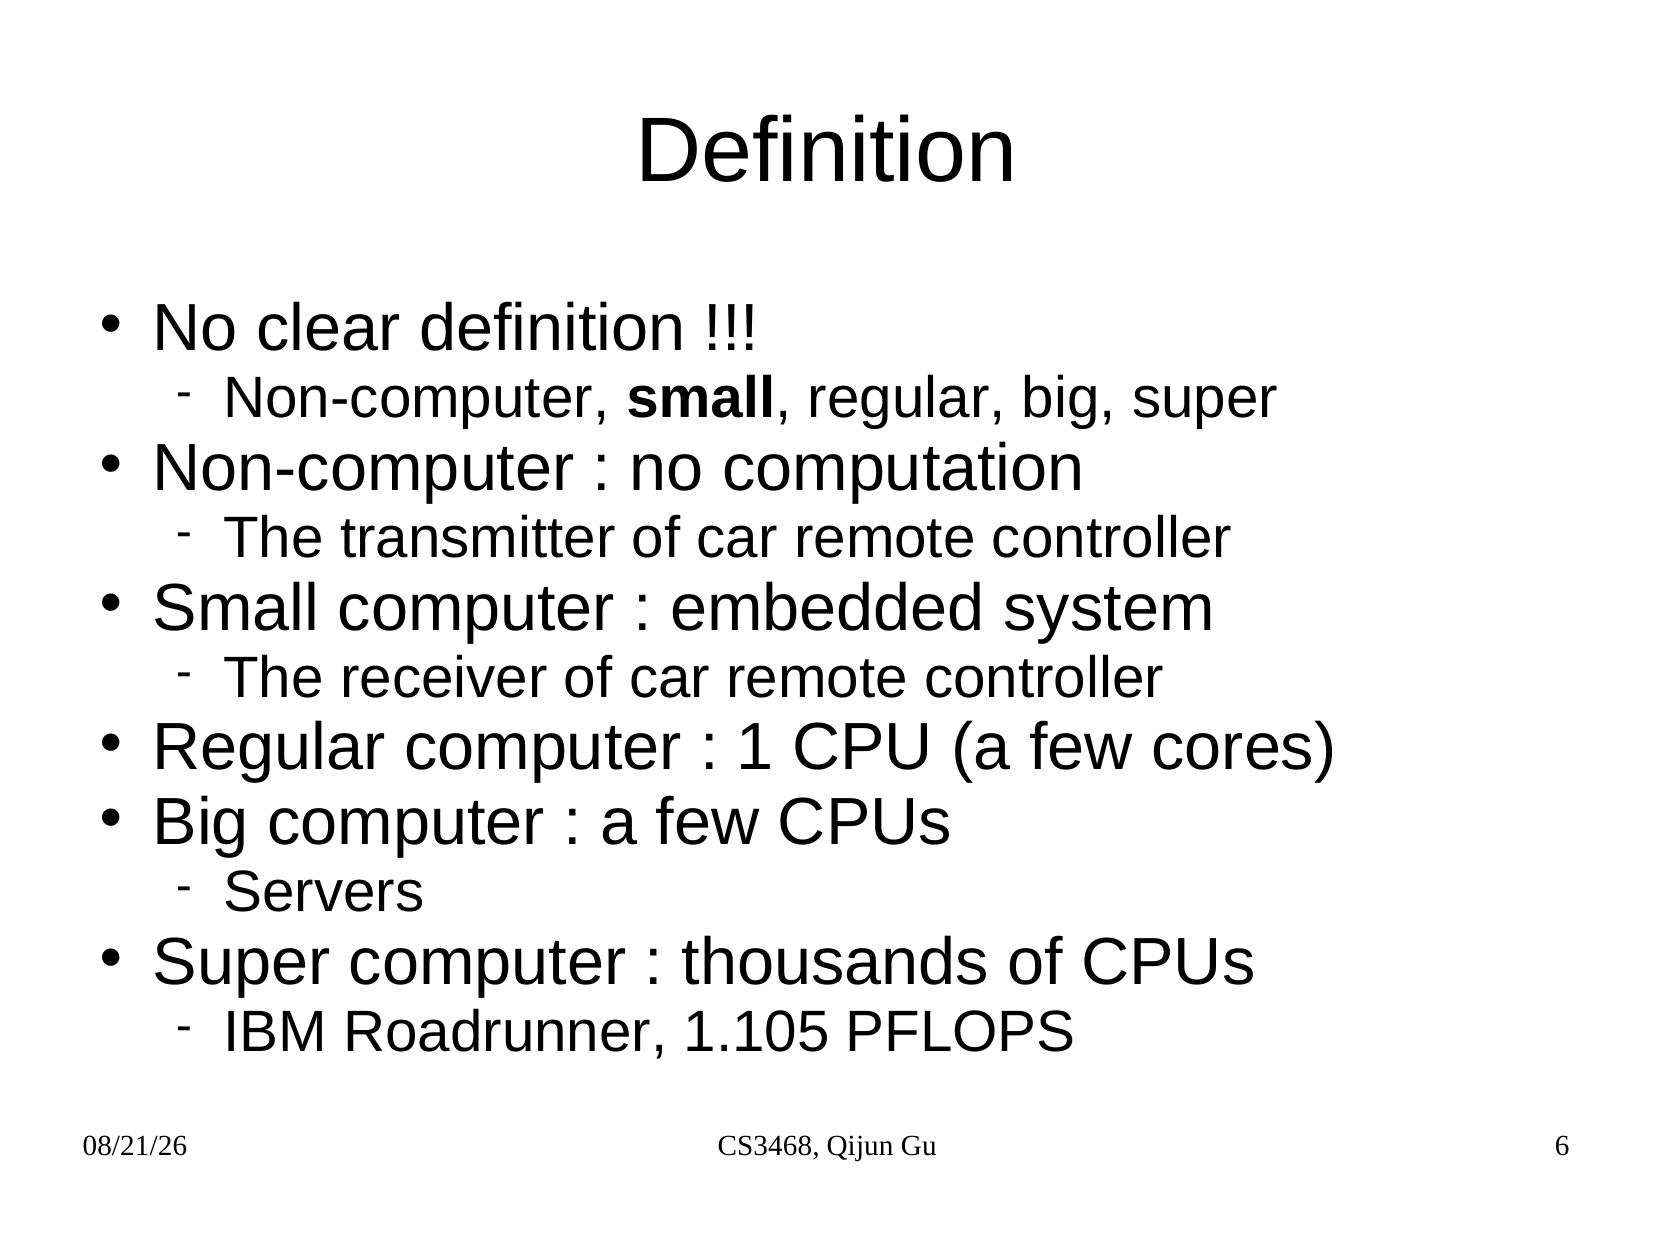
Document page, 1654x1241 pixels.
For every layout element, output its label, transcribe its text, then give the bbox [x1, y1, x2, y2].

title Definition [82, 49, 1571, 257]
list No clear definition !!! Non-computer, small, regular, big, super Non-computer : no computation The transmitter of car remote controller Small computer : embedded system The receiver of car remote controller Regular computer : 1 CPU (a few cores) Big computer : a few CPUs Servers Super computer : thousands of CPUs IBM Roadrunner, 1.105 PFLOPS [82, 290, 1571, 1141]
